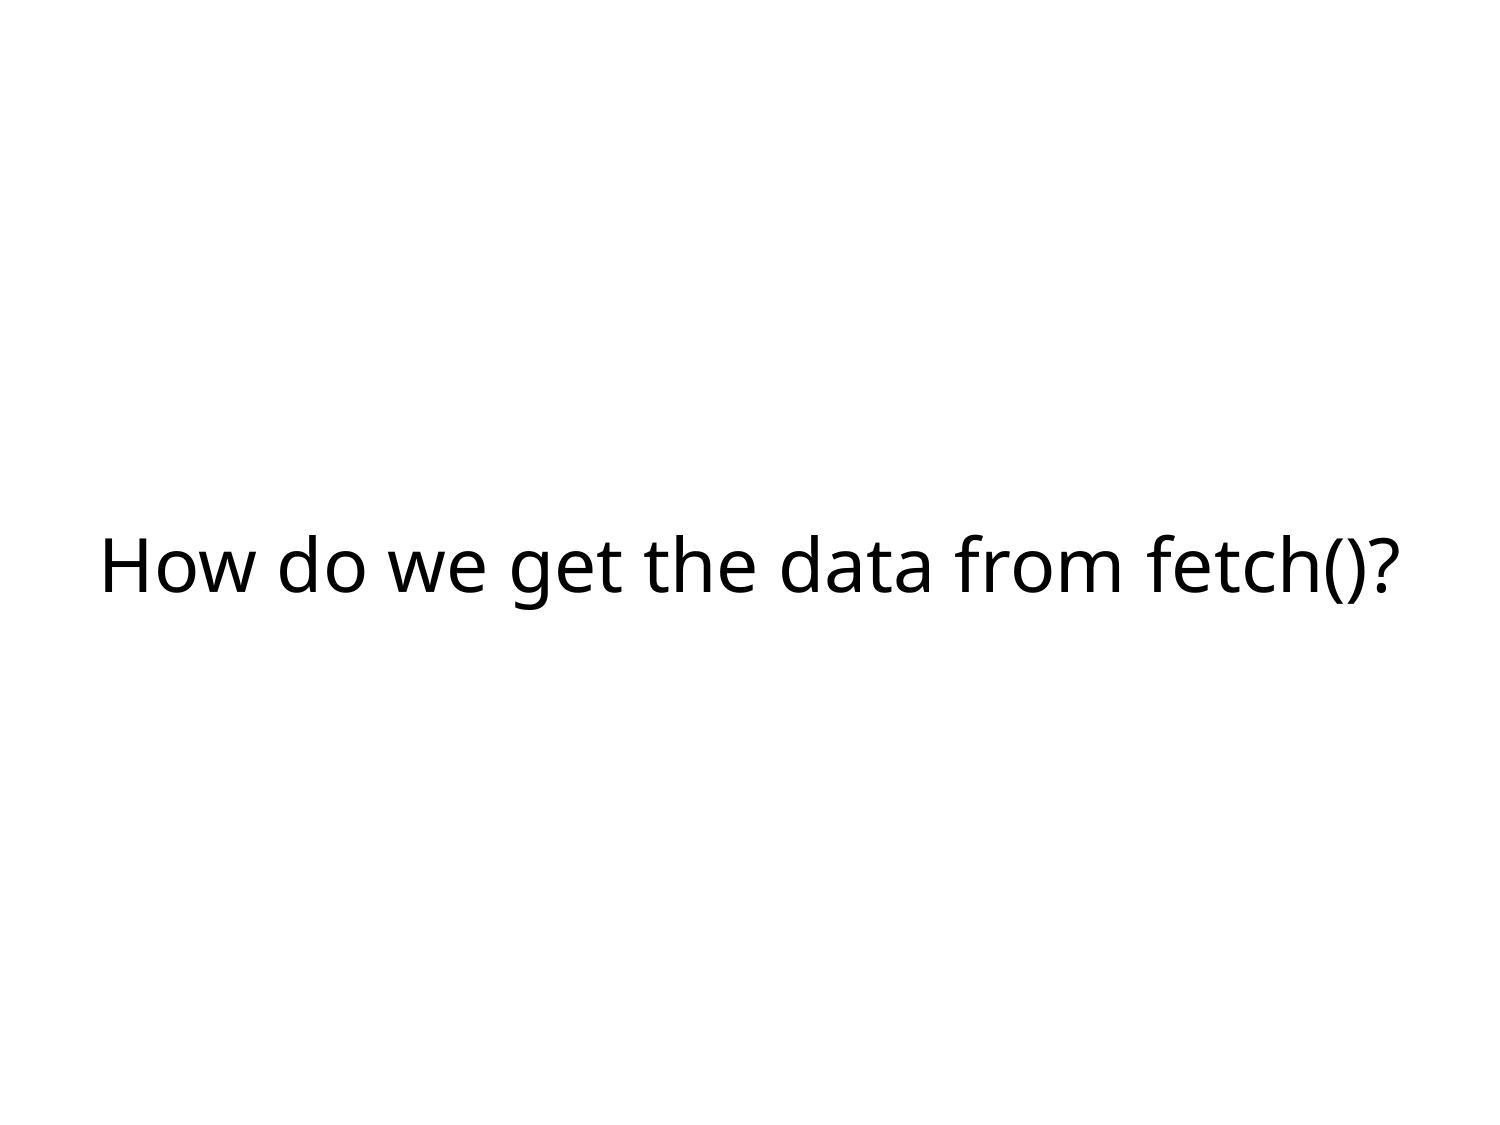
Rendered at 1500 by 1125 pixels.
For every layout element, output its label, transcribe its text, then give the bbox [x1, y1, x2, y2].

title How do we get the data from fetch()? [51, 470, 1449, 655]
